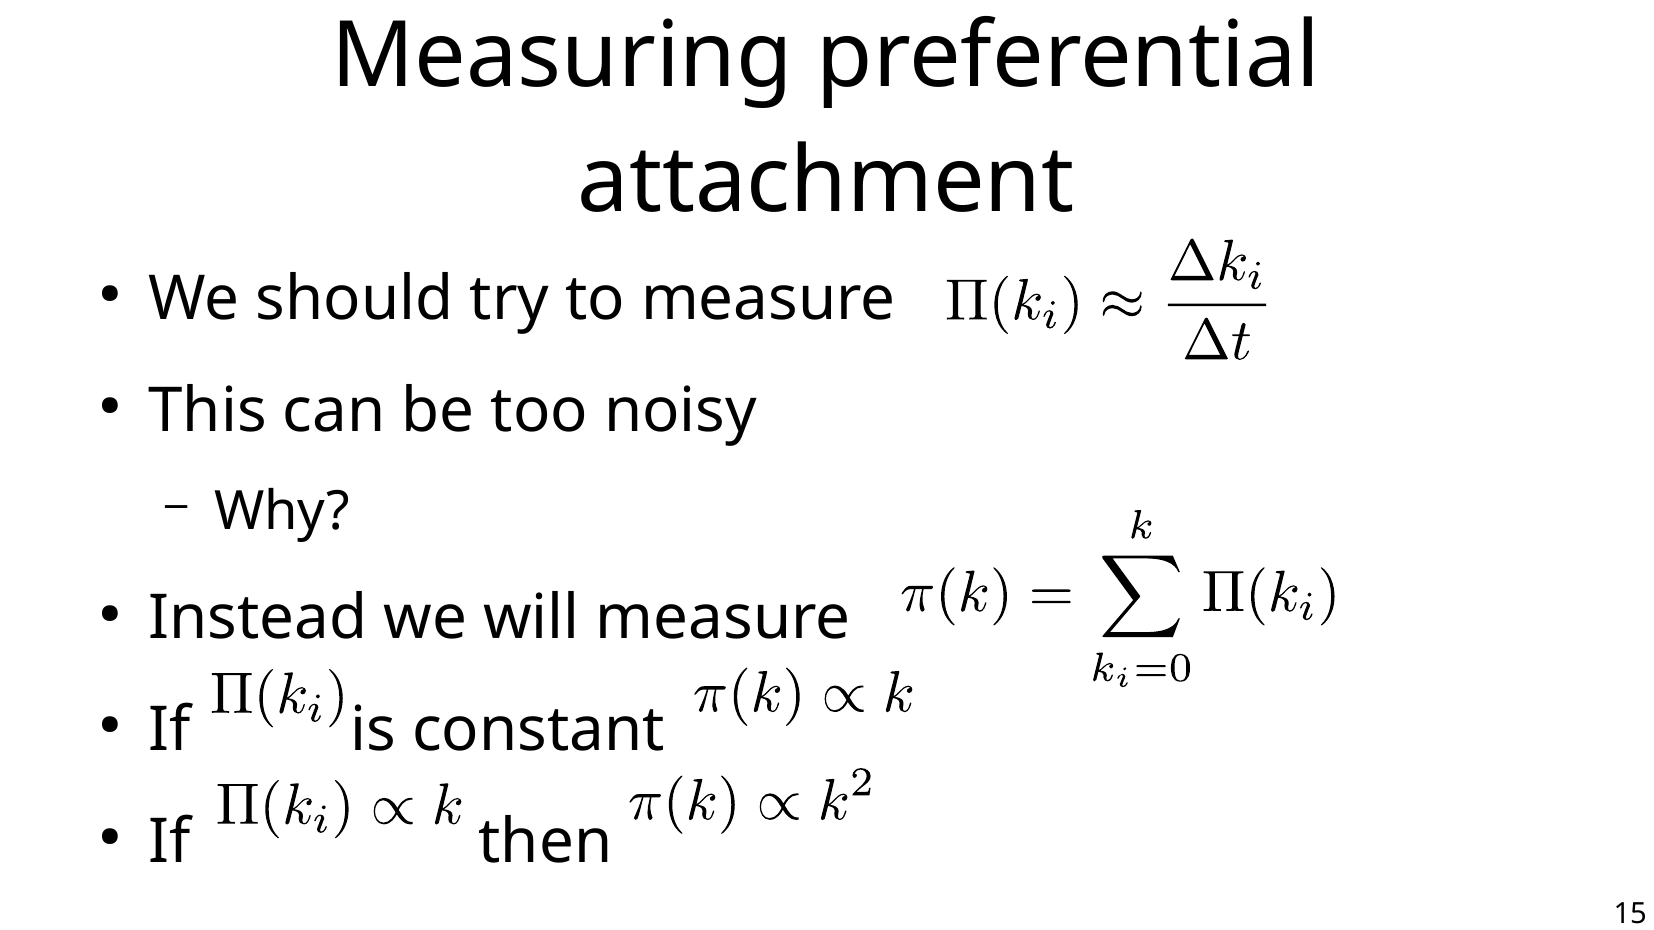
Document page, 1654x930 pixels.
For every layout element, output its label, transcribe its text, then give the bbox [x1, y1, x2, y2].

text_box [210, 669, 349, 728]
title Measuring preferential attachment [82, 1, 1571, 225]
text_box [627, 768, 874, 834]
list We should try to measure This can be too noisy Why? Instead we will measure If is constant If then [82, 252, 1571, 886]
text_box [692, 510, 1341, 726]
text_box [945, 238, 1267, 360]
text_box [215, 780, 464, 839]
